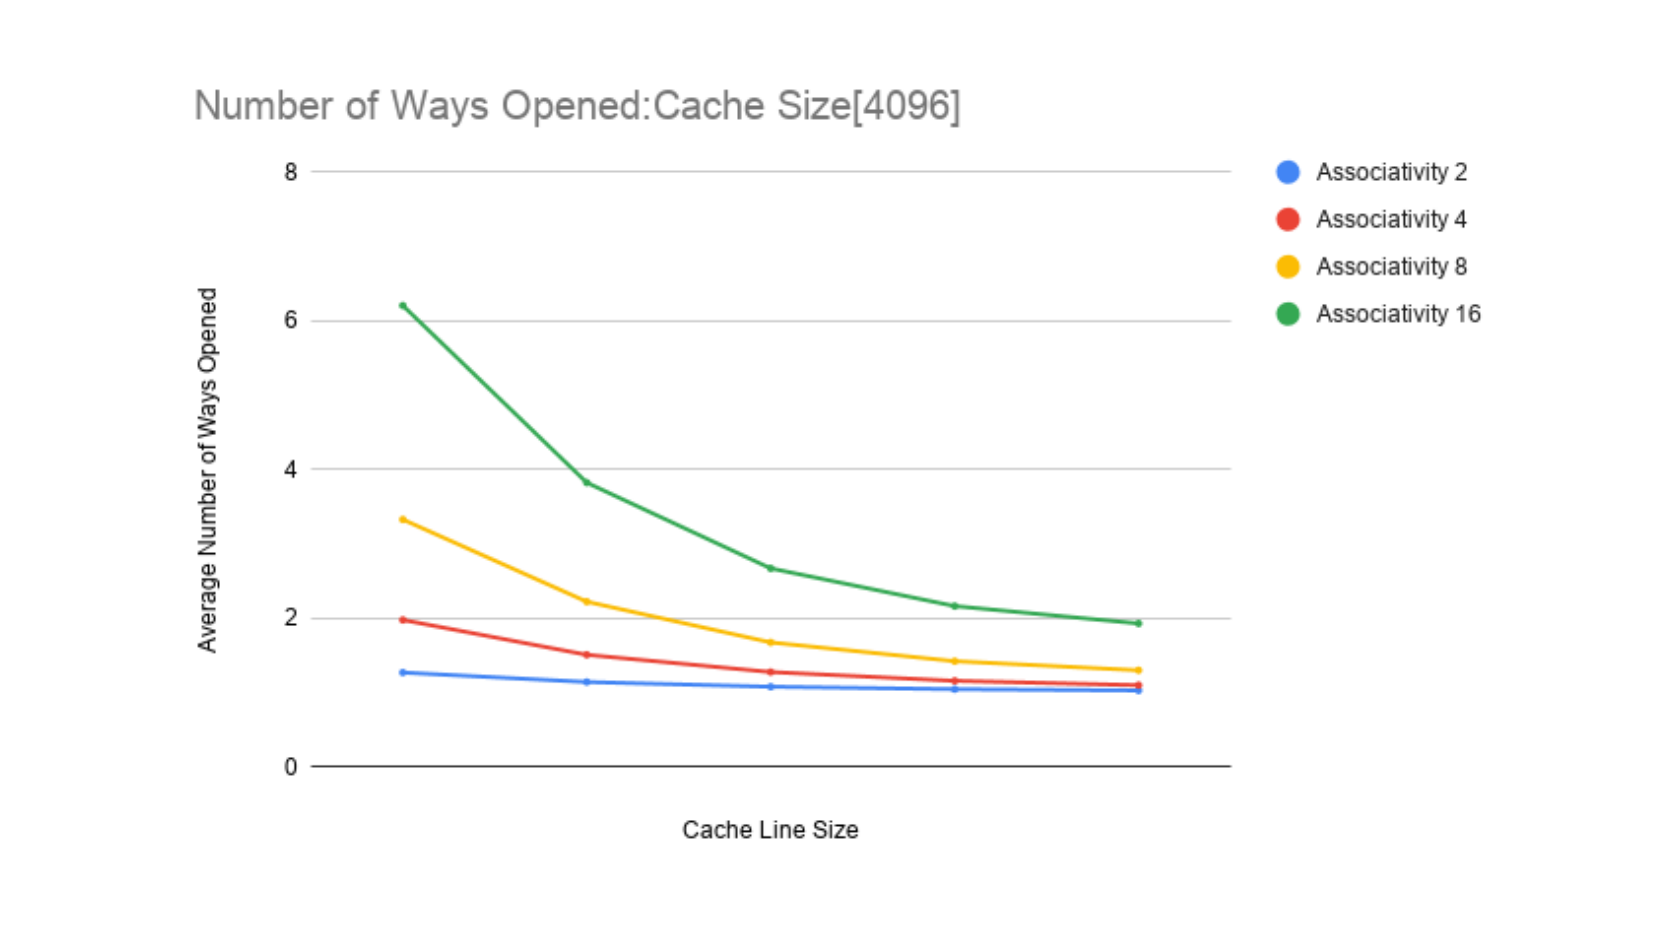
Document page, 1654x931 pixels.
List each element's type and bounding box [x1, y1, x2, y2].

picture [153, 41, 1524, 886]
